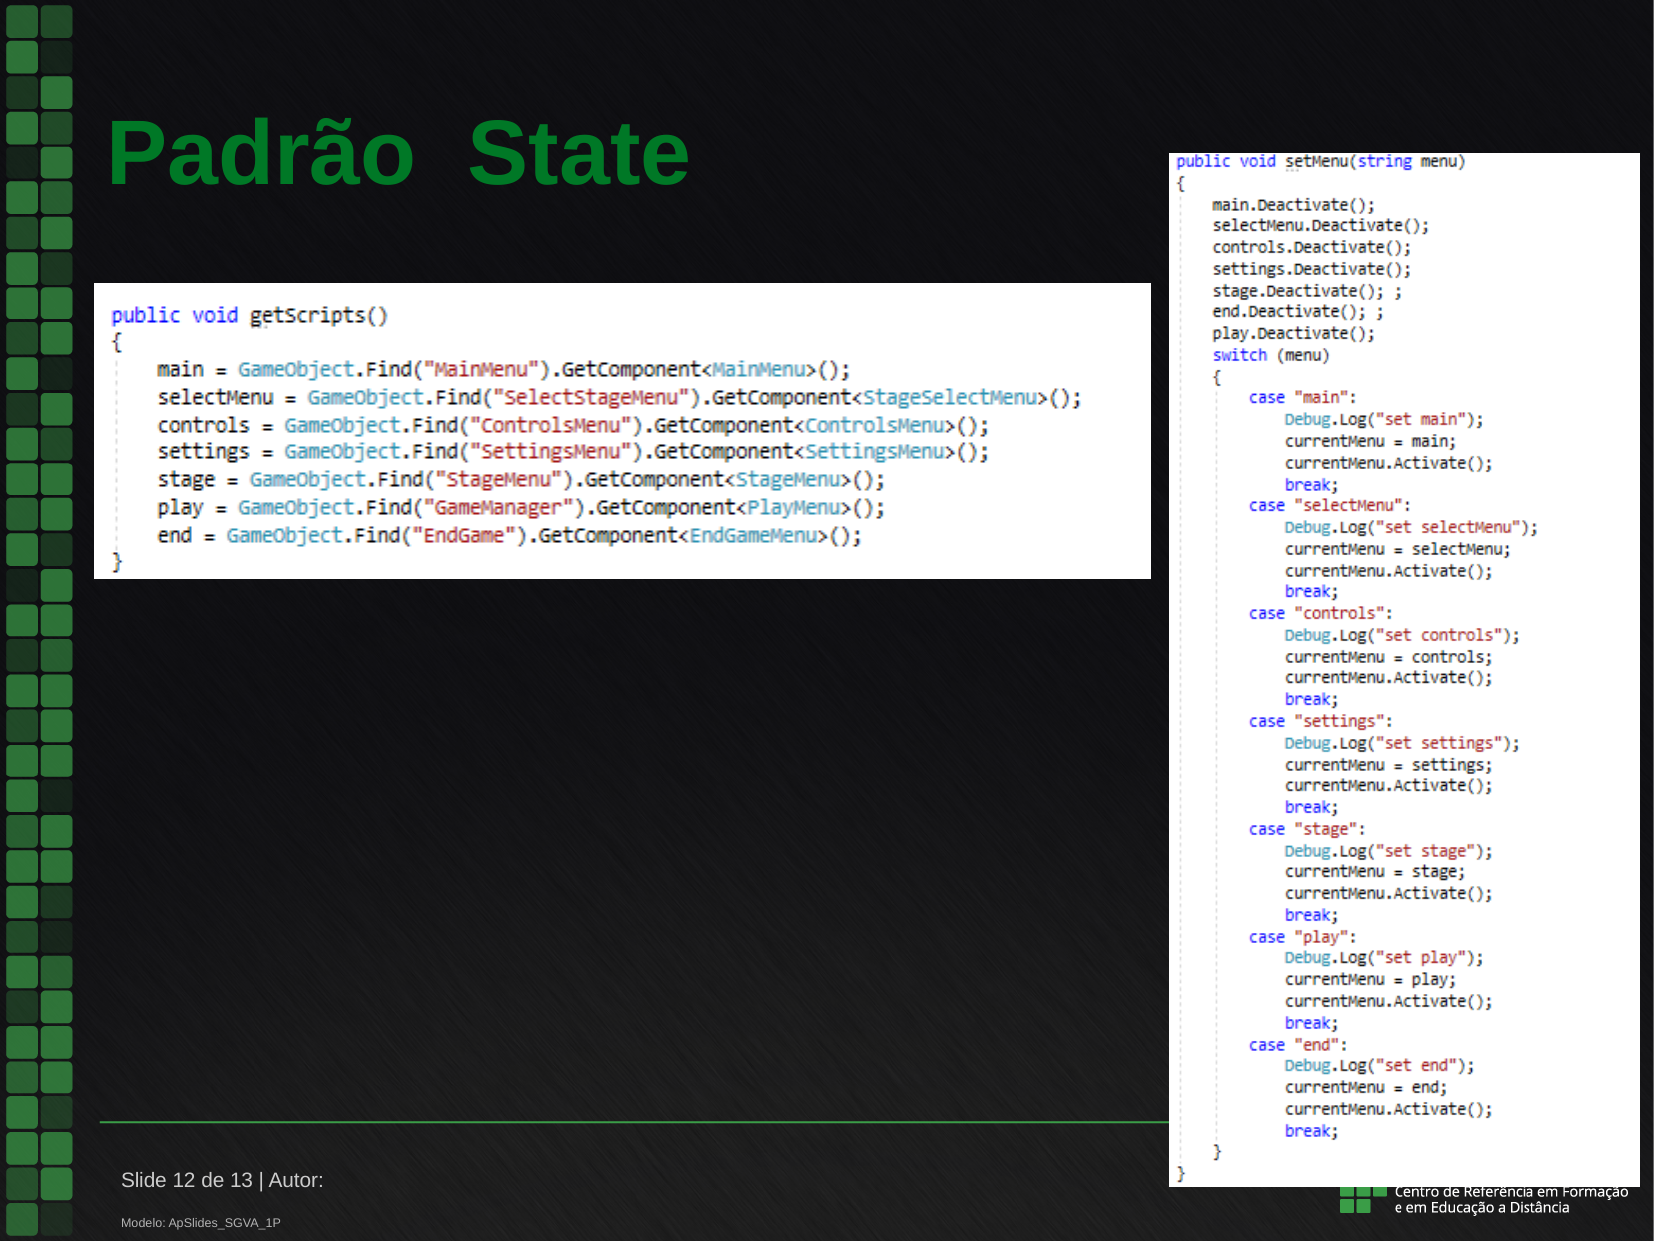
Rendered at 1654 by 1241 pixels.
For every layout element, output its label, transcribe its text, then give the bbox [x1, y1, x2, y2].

title Padrão State [106, 49, 1571, 257]
picture [0, 0, 1654, 1241]
